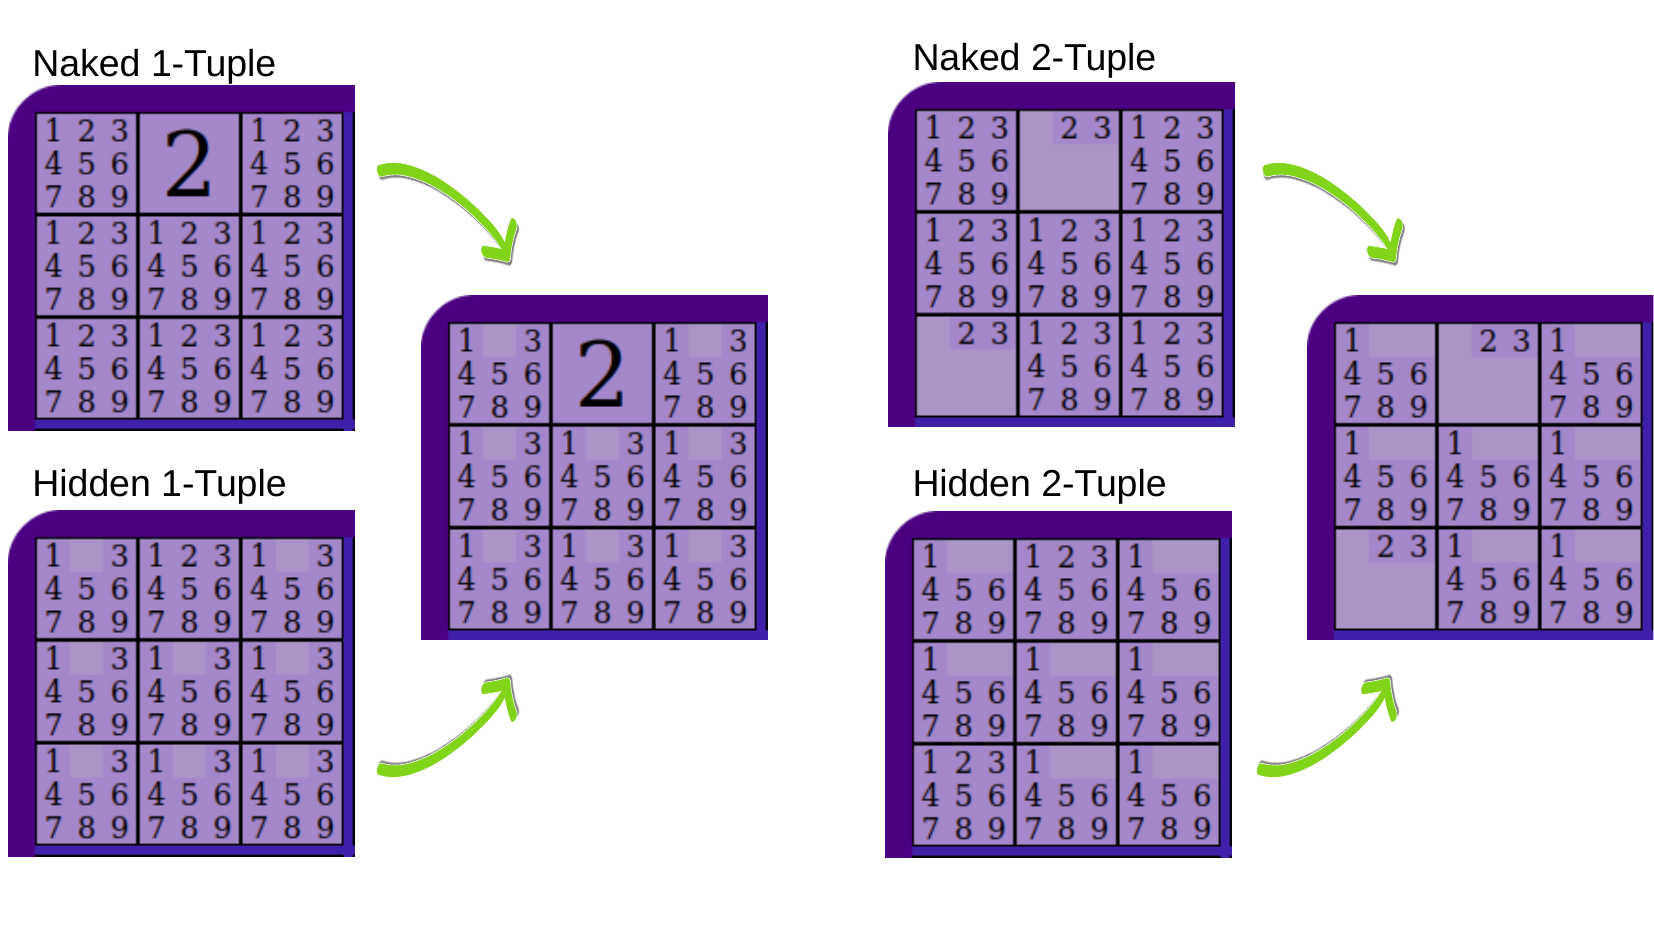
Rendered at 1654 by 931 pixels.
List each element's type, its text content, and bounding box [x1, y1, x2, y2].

picture [362, 667, 532, 793]
picture [1307, 295, 1654, 640]
text_box Naked 2-Tuple [897, 29, 1235, 87]
text_box Naked 1-Tuple [17, 35, 355, 93]
picture [885, 511, 1232, 858]
picture [1242, 667, 1412, 793]
picture [8, 510, 355, 857]
picture [8, 85, 355, 432]
text_box Hidden 1-Tuple [17, 454, 355, 512]
picture [362, 147, 532, 273]
text_box Hidden 2-Tuple [897, 454, 1235, 512]
picture [1247, 147, 1418, 273]
picture [888, 82, 1235, 427]
picture [421, 295, 768, 640]
